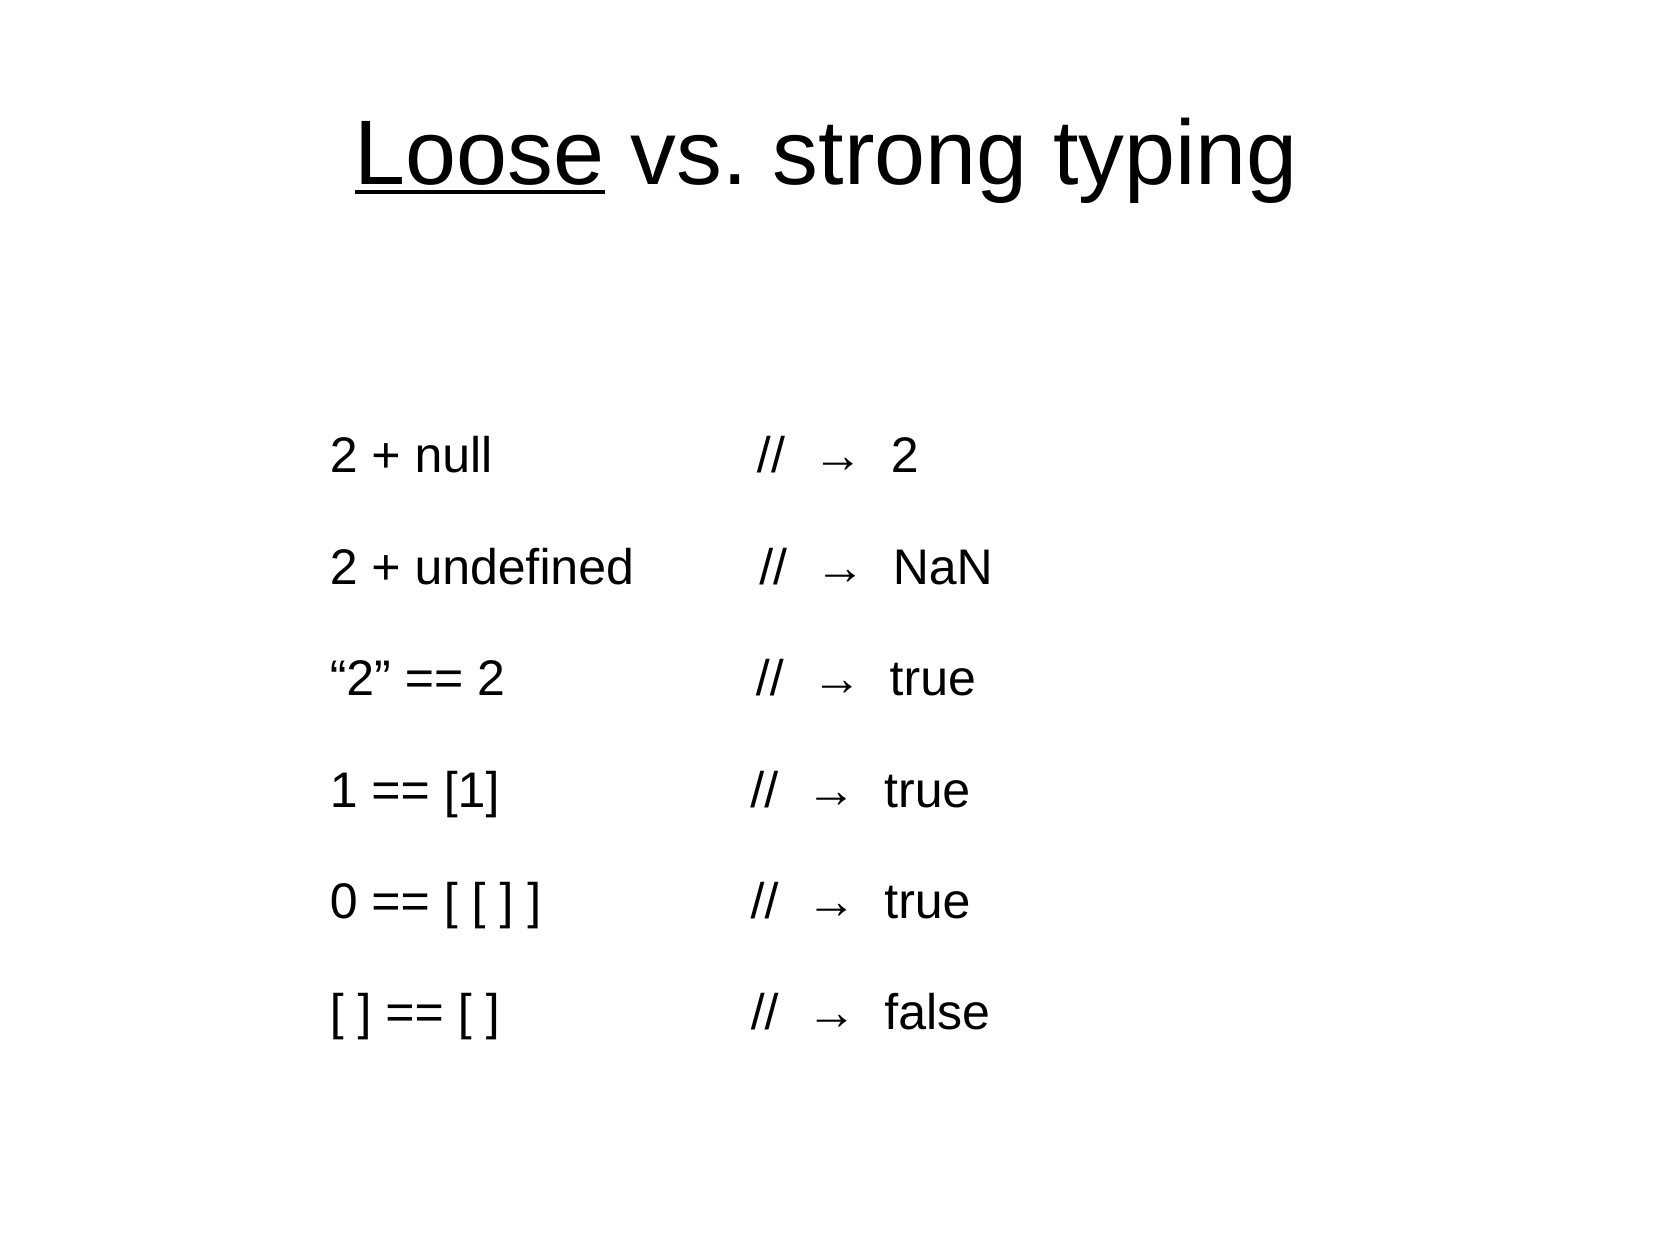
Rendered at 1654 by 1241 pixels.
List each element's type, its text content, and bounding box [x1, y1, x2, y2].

title Loose vs. strong typing [82, 49, 1571, 257]
text_box 2 + null // → 2 2 + undefined // → NaN “2” == 2 // → true 1 == [1] // → true 0 == [ [ ] ] // → true [ ] == [ ] // → false [315, 420, 1366, 1054]
